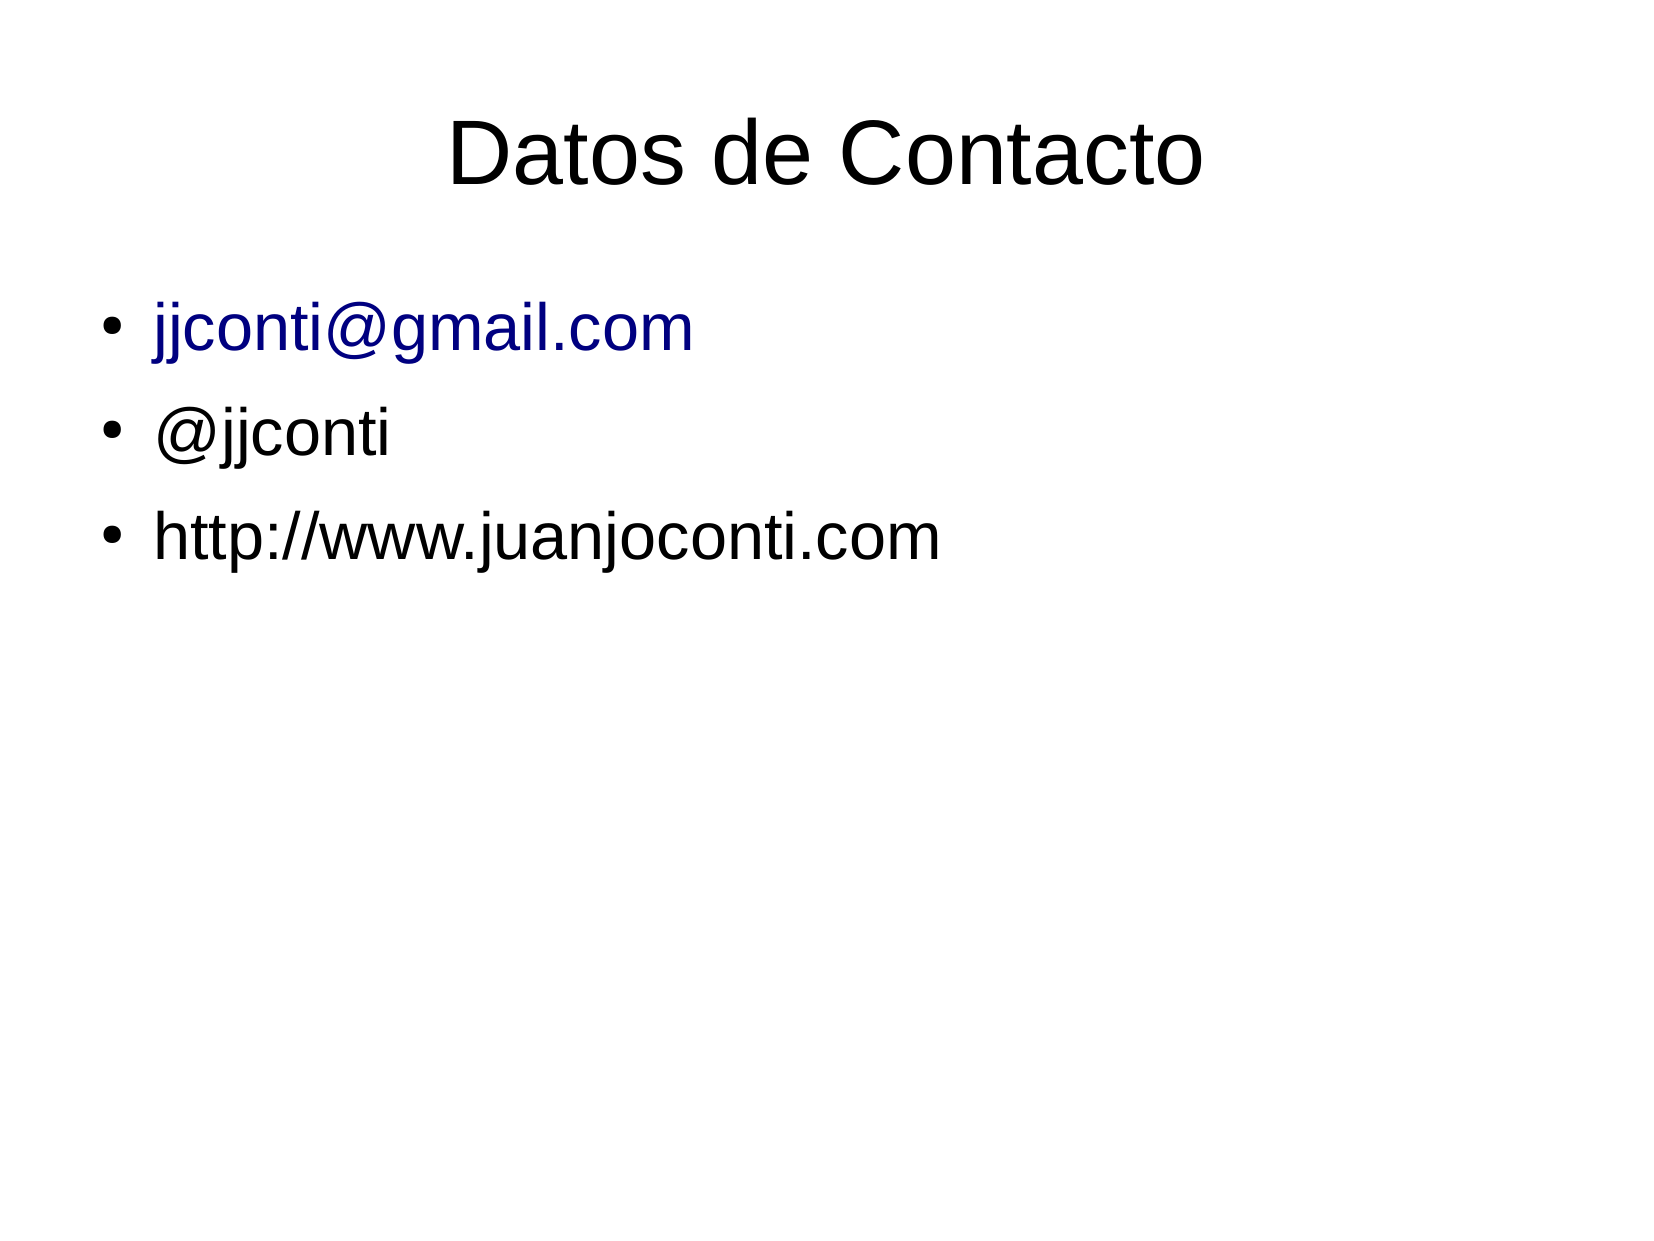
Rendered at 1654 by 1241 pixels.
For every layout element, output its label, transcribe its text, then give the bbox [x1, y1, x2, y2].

title Datos de Contacto [82, 49, 1571, 257]
list jjconti@gmail.com @jjconti http://www.juanjoconti.com [82, 290, 1571, 1010]
